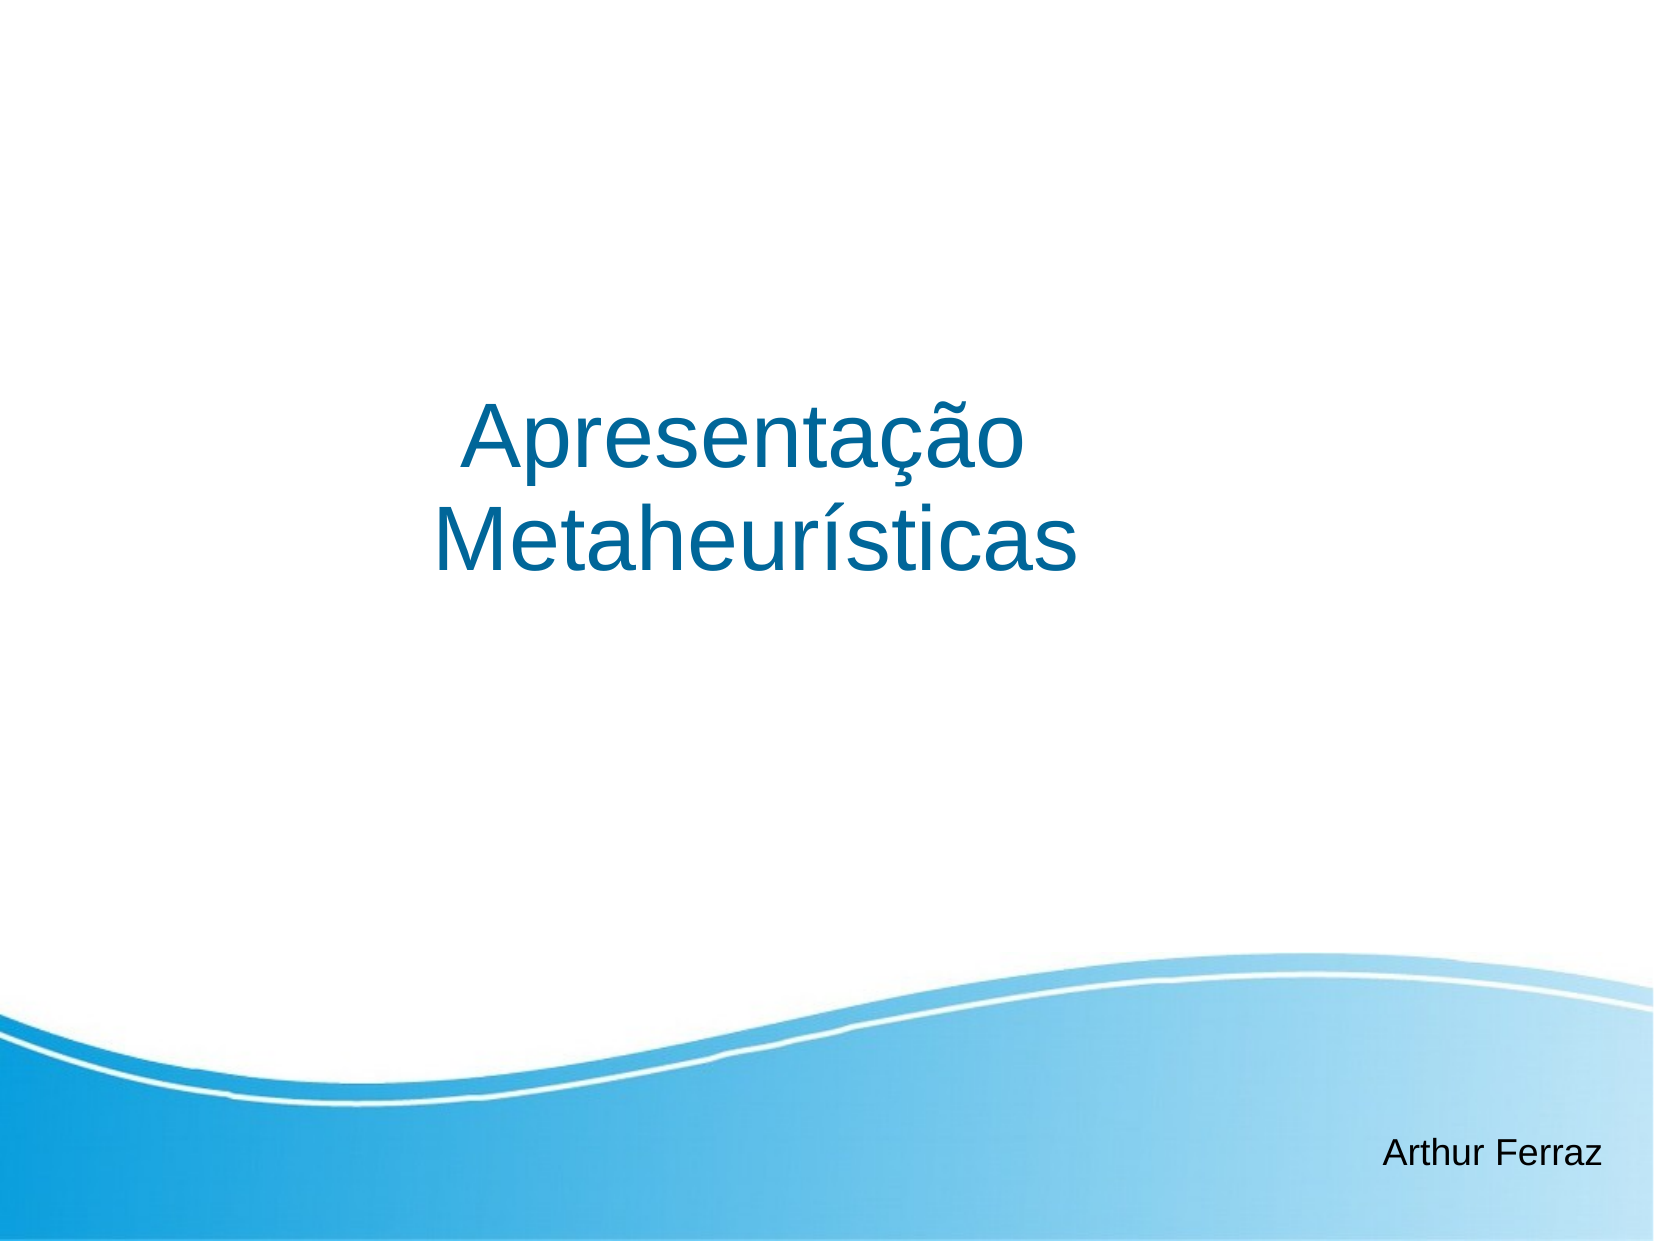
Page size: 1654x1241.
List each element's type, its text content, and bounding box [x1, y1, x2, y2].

text_box Arthur Ferraz [838, 1124, 1619, 1182]
title Apresentação Metaheurísticas [0, 384, 1489, 592]
picture [0, 952, 1654, 1241]
